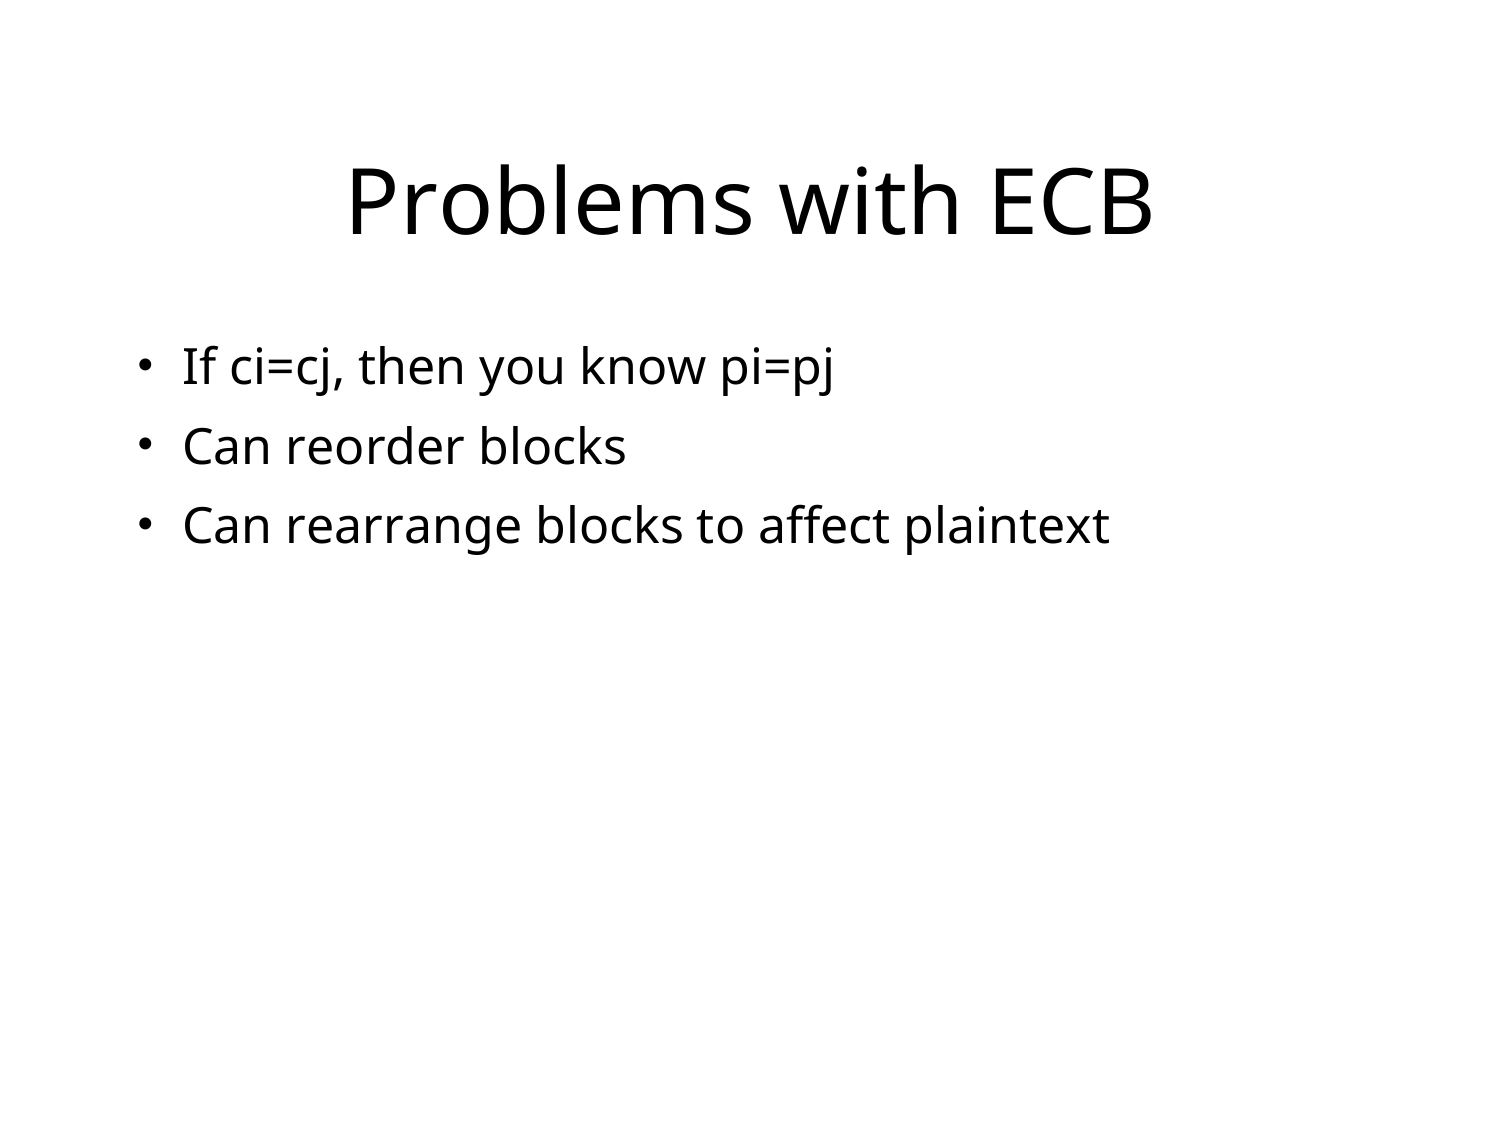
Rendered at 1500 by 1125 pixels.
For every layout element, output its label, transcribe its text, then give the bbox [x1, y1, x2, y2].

list If ci=cj, then you know pi=pj Can reorder blocks Can rearrange blocks to affect plaintext [121, 326, 1381, 990]
title Problems with ECB [121, 104, 1381, 290]
